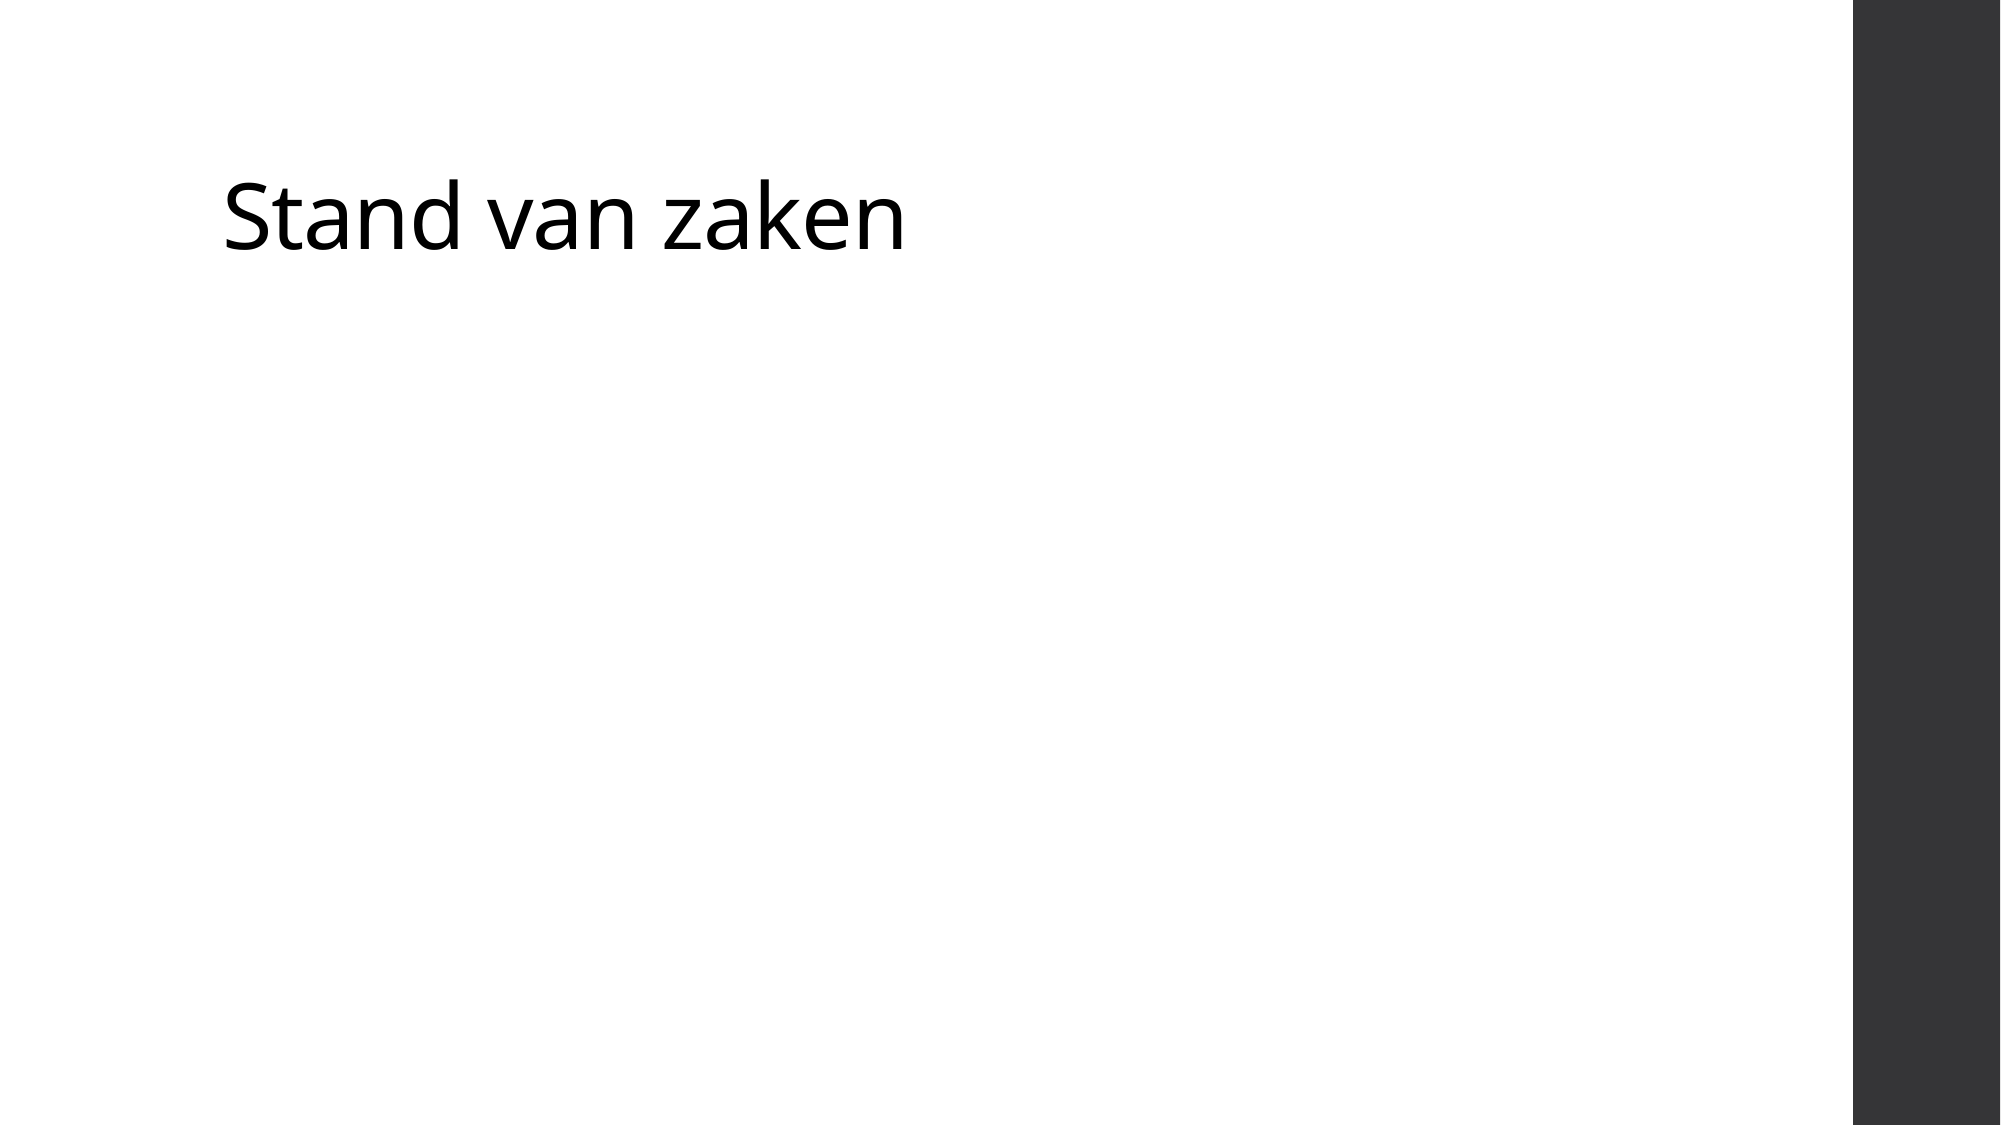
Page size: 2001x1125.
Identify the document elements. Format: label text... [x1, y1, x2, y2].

title Stand van zaken [206, 60, 1797, 278]
